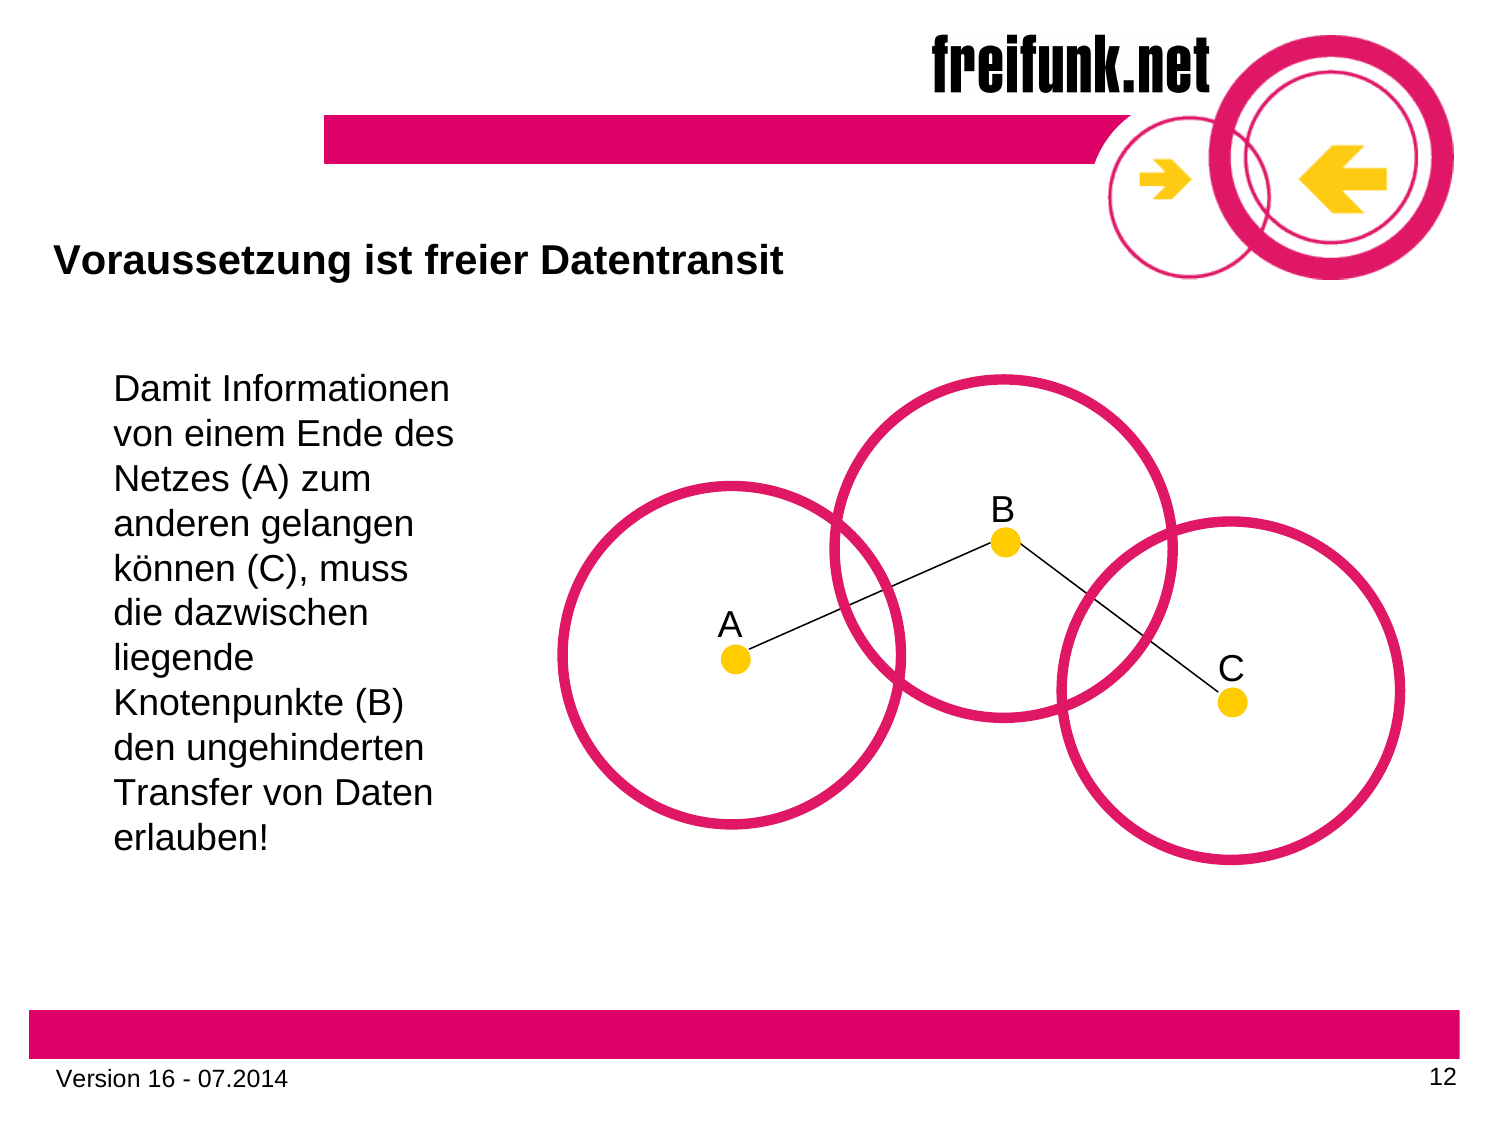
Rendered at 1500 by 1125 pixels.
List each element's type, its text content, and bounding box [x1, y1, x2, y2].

text_box B [975, 461, 1029, 538]
picture [932, 34, 1454, 280]
text_box [720, 654, 751, 675]
text_box Damit Informationen von einem Ende des Netzes (A) zum anderen gelangen können (C), muss die dazwischen liegende Knotenpunkte (B) den ungehinderten Transfer von Daten erlauben! [113, 364, 477, 1003]
text_box A [702, 576, 756, 654]
text_box [990, 538, 1021, 558]
text_box C [1203, 620, 1256, 698]
text_box Voraussetzung ist freier Datentransit [53, 233, 1046, 313]
text_box [1217, 698, 1248, 718]
